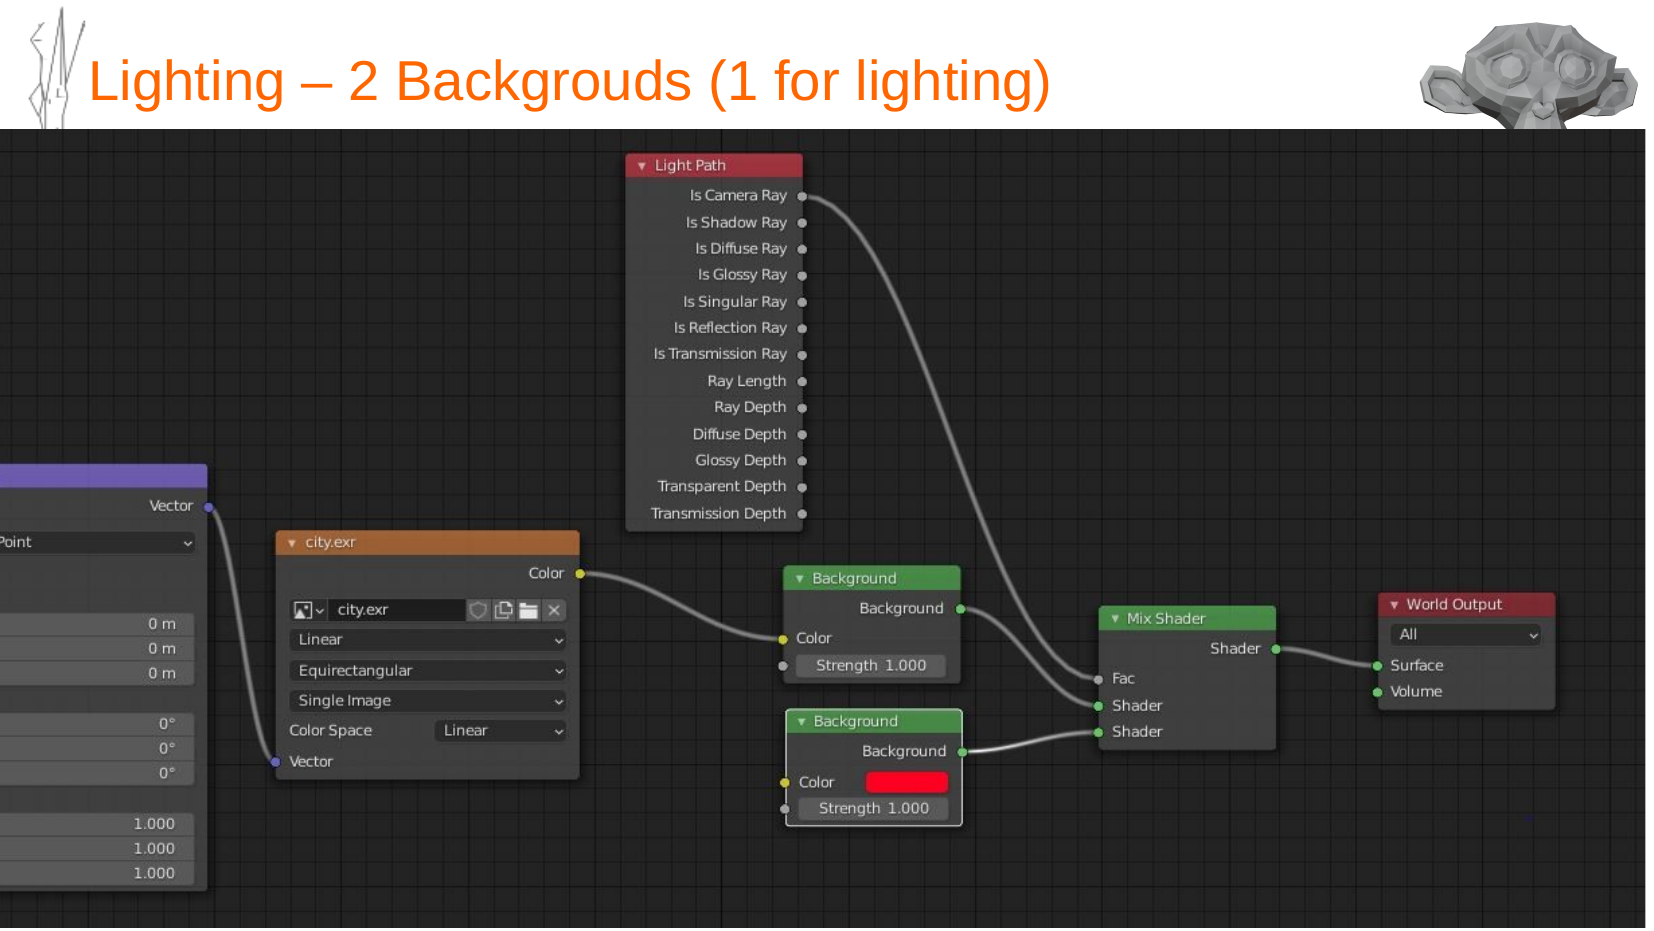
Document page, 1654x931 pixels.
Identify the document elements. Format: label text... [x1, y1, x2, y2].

title Lighting – 2 Backgrouds (1 for lighting) [88, 29, 1447, 129]
picture [0, 11, 1646, 928]
